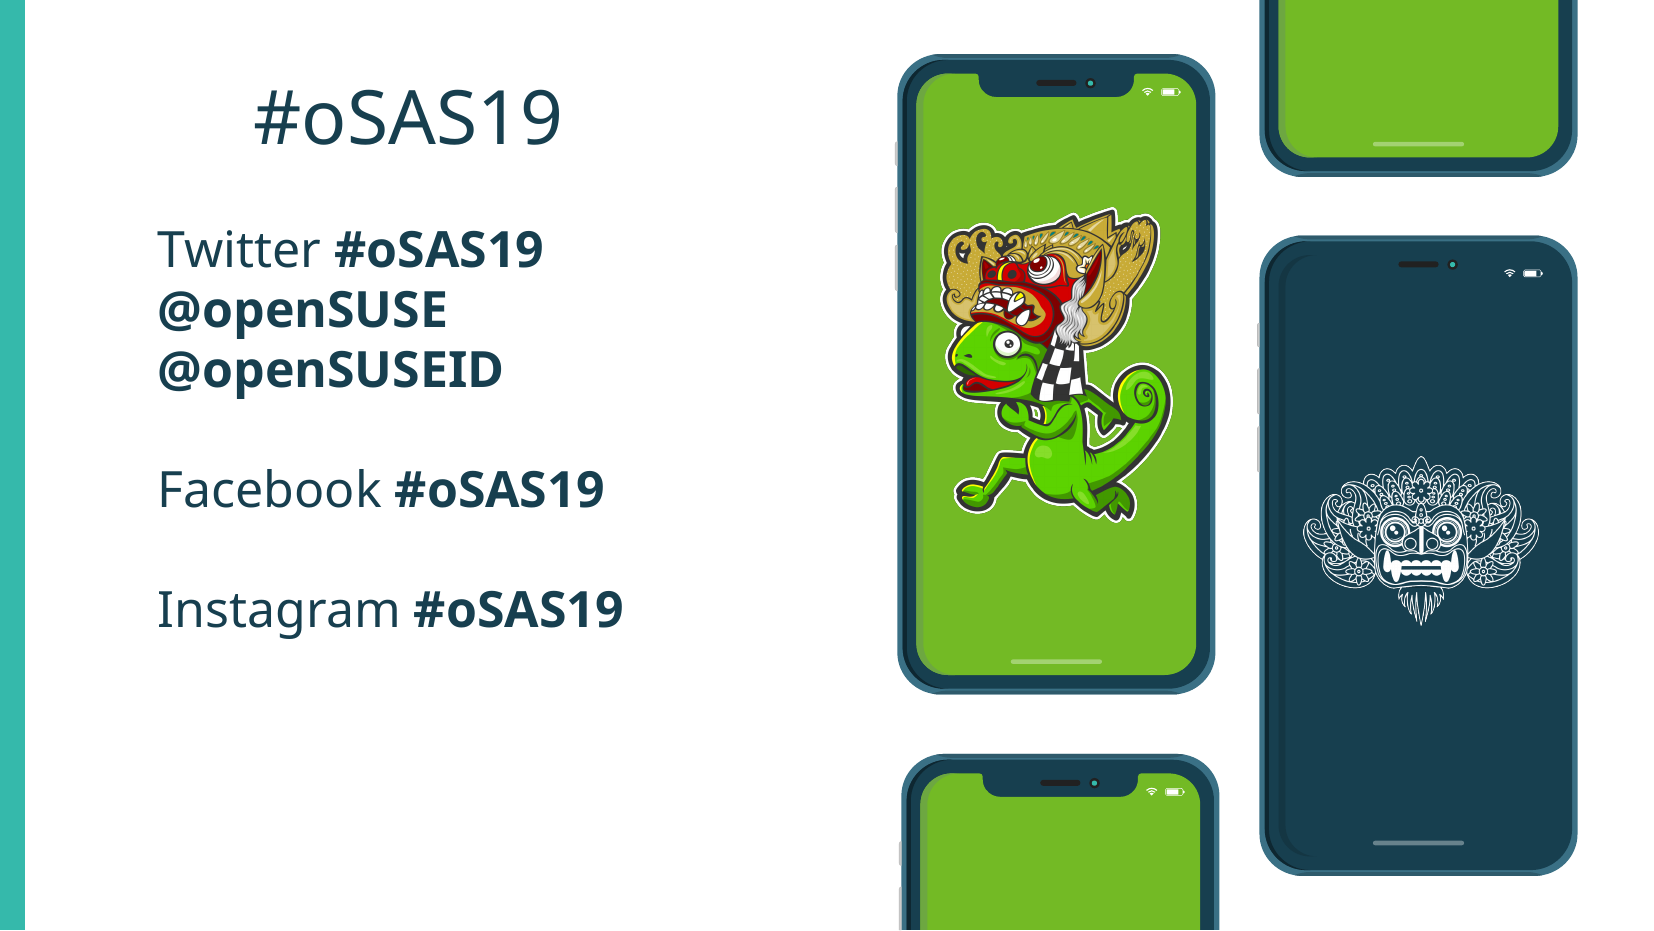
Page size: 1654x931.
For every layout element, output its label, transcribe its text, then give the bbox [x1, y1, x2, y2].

picture [940, 207, 1173, 523]
picture [1303, 456, 1539, 626]
text_box [898, 753, 1220, 931]
text_box [1259, 0, 1578, 177]
text_box #oSAS19 [82, 37, 735, 193]
text_box Twitter #oSAS19 @openSUSE @openSUSEID Facebook #oSAS19 Instagram #oSAS19 [82, 217, 735, 736]
text_box [894, 54, 1216, 695]
text_box [1257, 235, 1578, 876]
